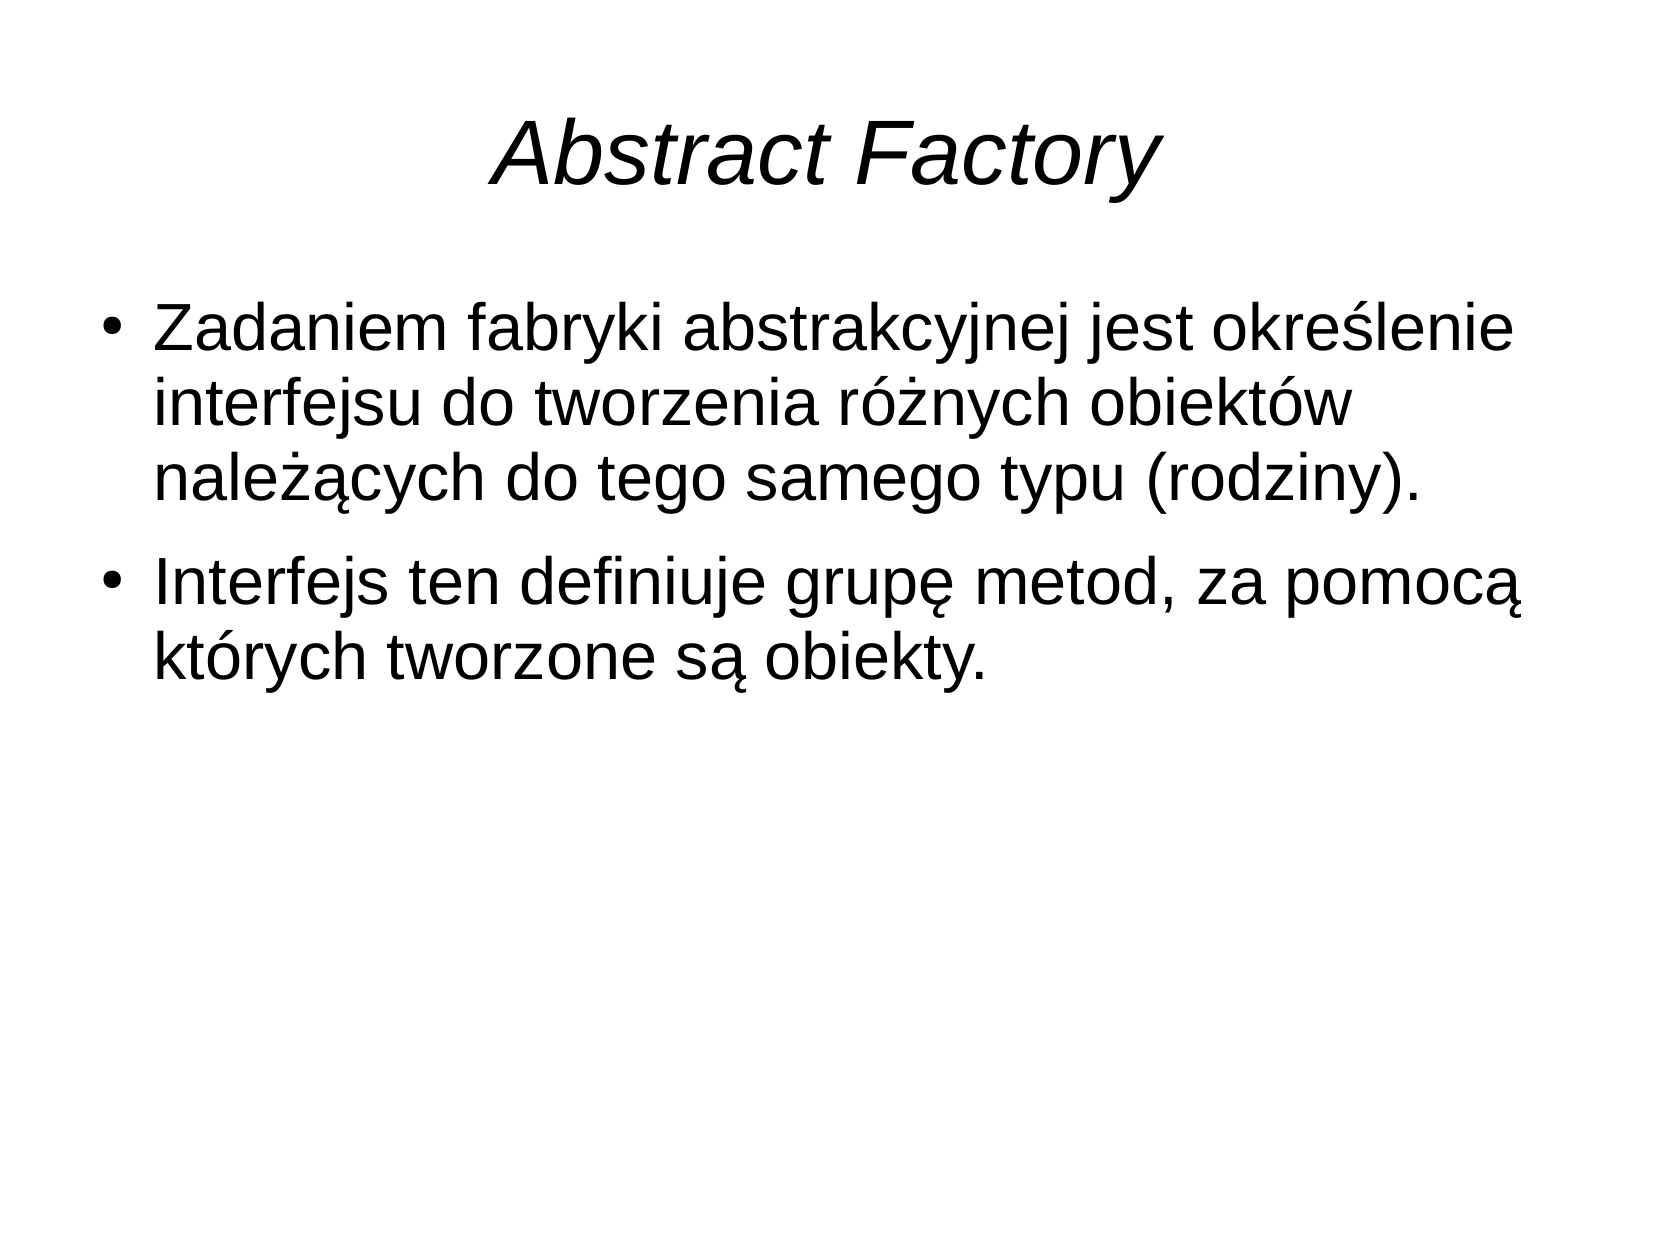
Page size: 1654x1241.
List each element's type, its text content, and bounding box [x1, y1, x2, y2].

title Abstract Factory [82, 49, 1571, 257]
list Zadaniem fabryki abstrakcyjnej jest określenie interfejsu do tworzenia różnych obiektów należących do tego samego typu (rodziny). Interfejs ten definiuje grupę metod, za pomocą których tworzone są obiekty. [82, 290, 1571, 1010]
